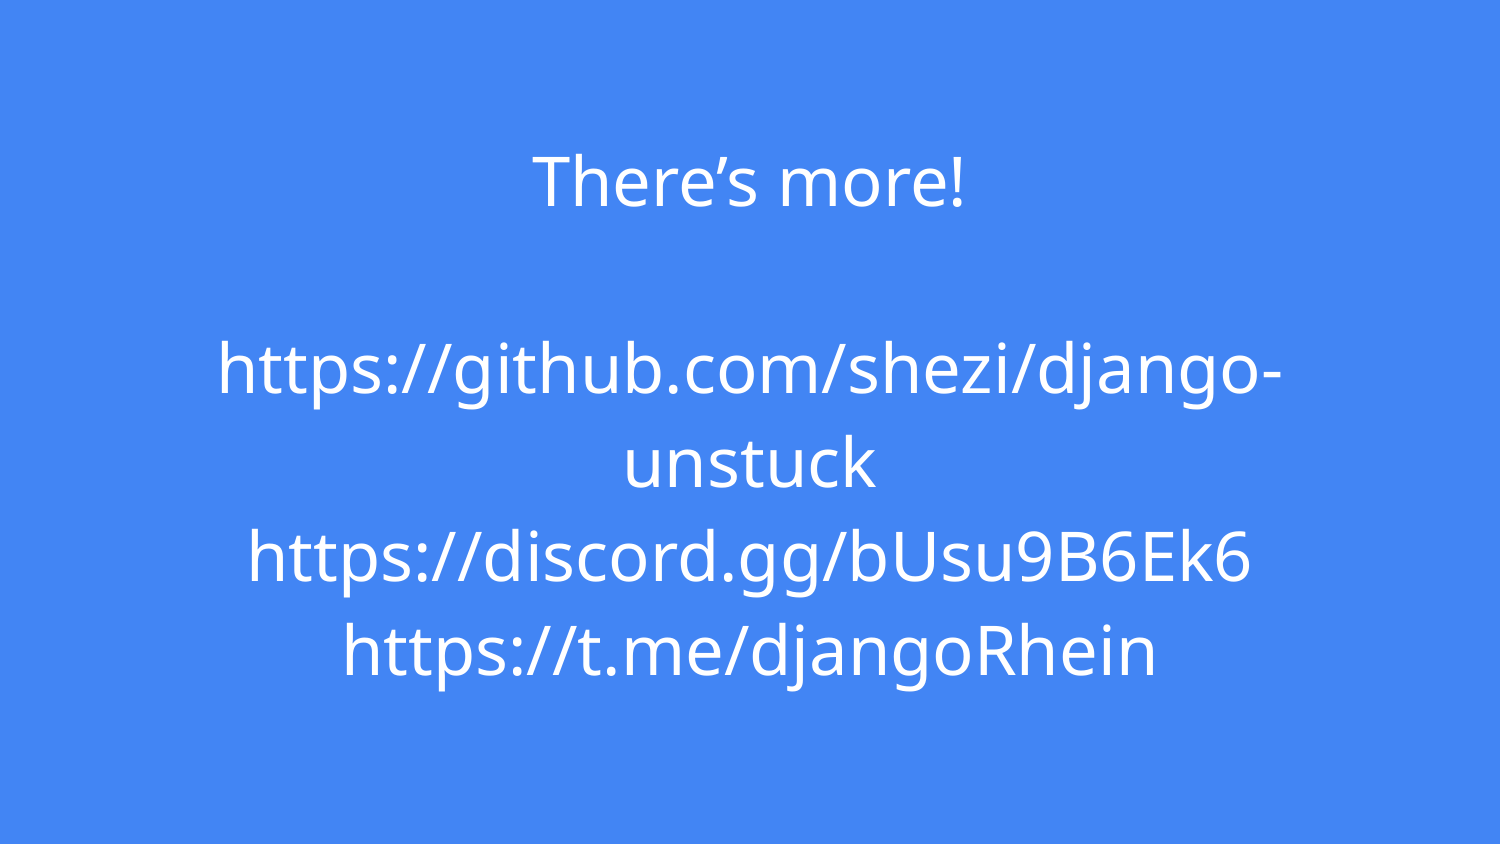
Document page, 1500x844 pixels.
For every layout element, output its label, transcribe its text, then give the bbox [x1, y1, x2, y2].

title There’s more! https://github.com/shezi/django-unstuck https://discord.gg/bUsu9B6Ek6 https://t.me/djangoRhein [75, 58, 1425, 771]
